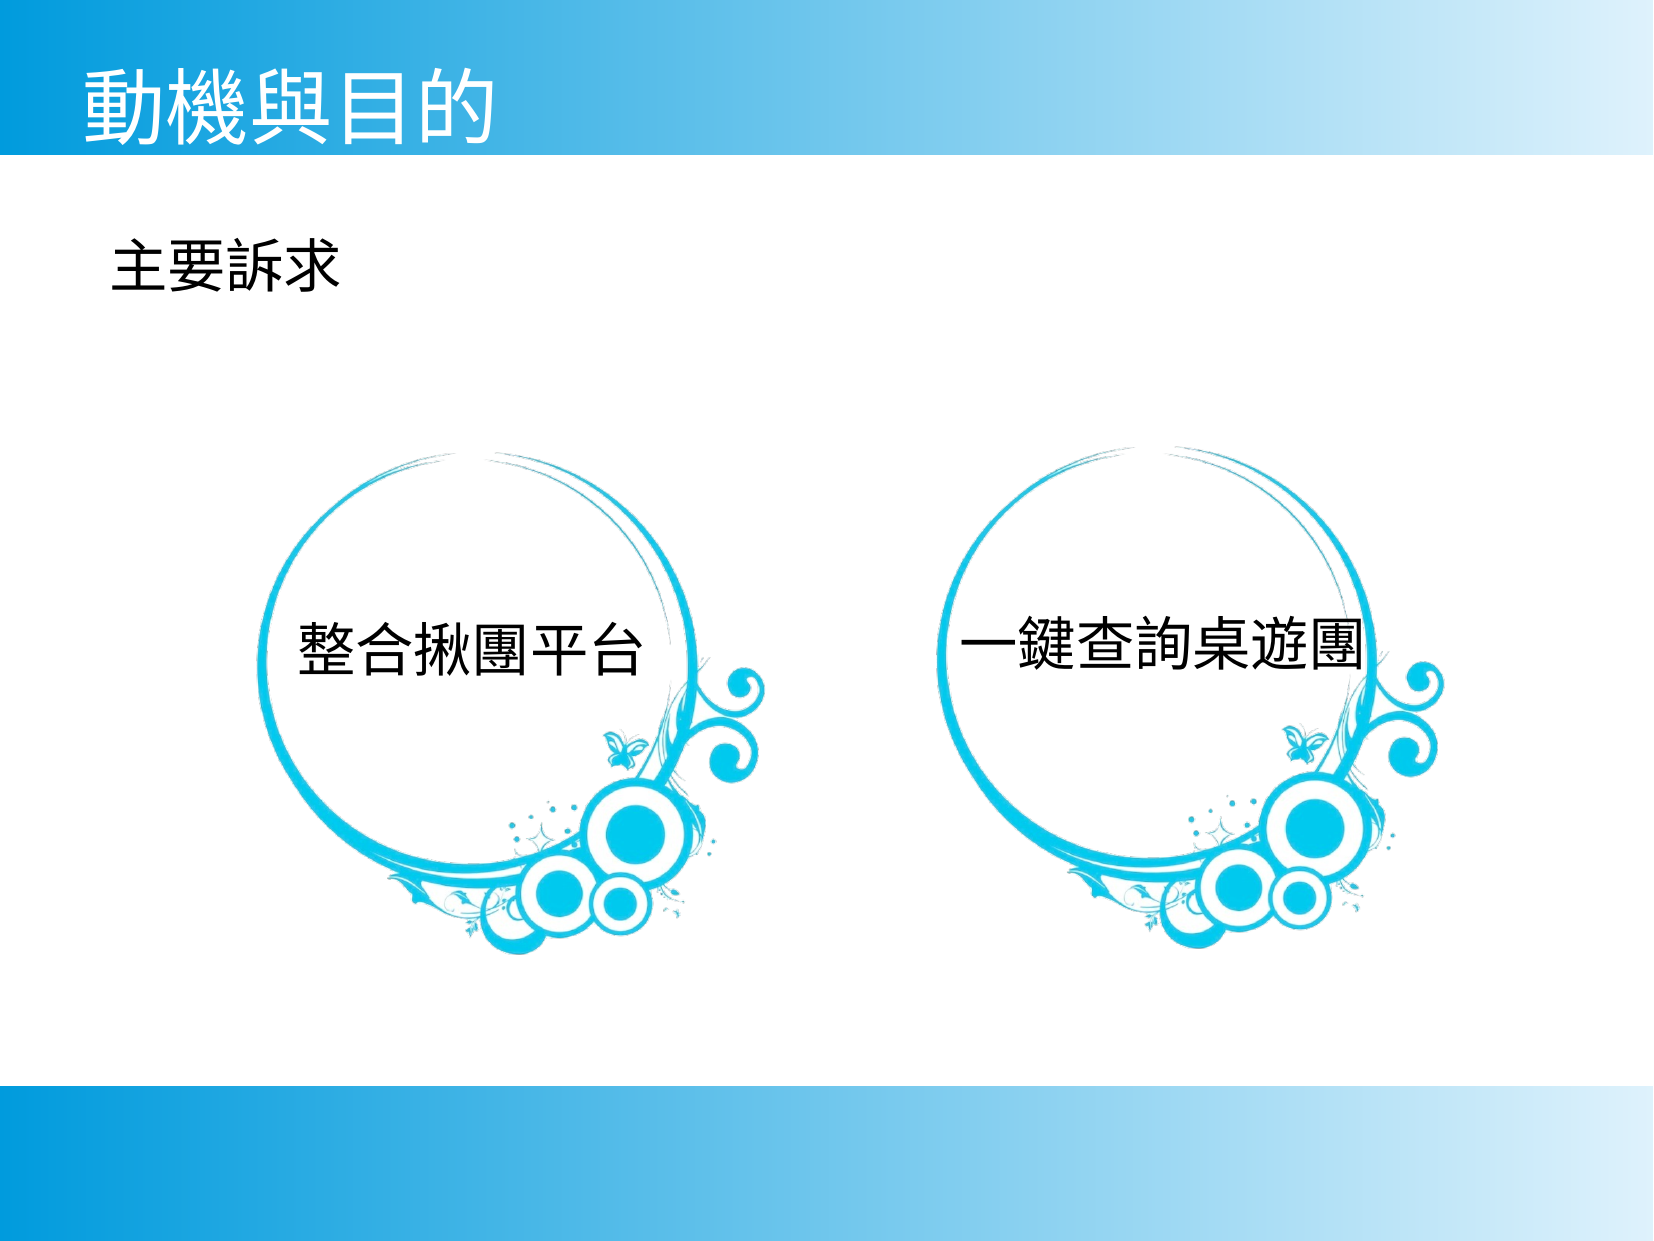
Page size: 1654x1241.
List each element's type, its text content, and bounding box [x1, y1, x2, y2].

text_box 一鍵查詢桌遊團 [944, 590, 1383, 687]
picture [111, 395, 1589, 1004]
title 動機與目的 [82, 43, 1571, 161]
text_box 主要訴求 [94, 212, 367, 319]
text_box 整合揪團平台 [282, 596, 662, 693]
